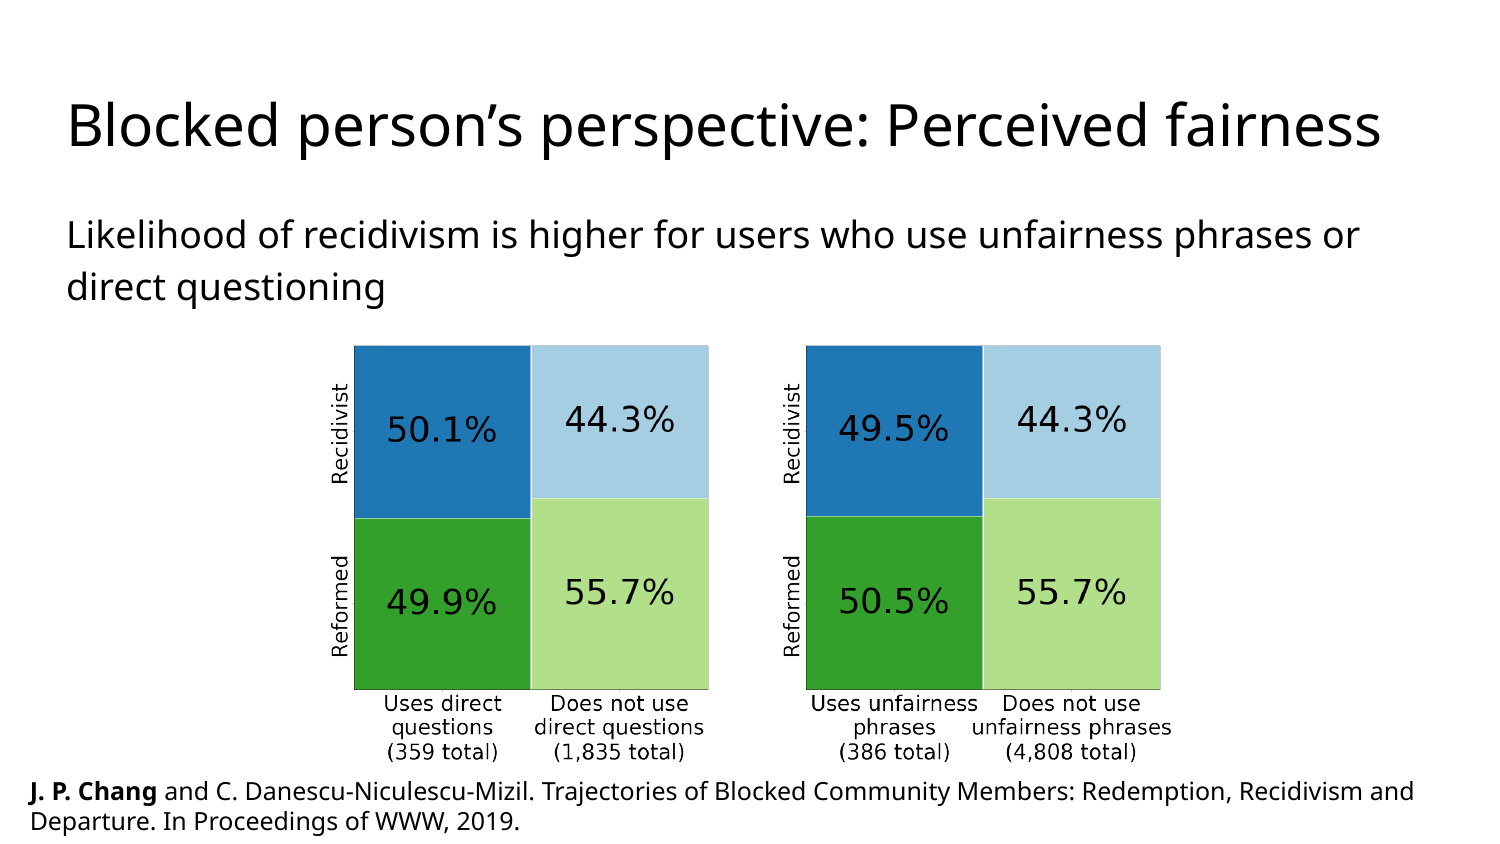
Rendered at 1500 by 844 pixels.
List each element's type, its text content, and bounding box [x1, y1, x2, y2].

text_box J. P. Chang and C. Danescu-Niculescu-Mizil. Trajectories of Blocked Community Members: Redemption, Recidivism and Departure. In Proceedings of WWW, 2019. [14, 760, 1480, 834]
picture [325, 340, 713, 760]
title Blocked person’s perspective: Perceived fairness [51, 72, 1449, 167]
list Likelihood of recidivism is higher for users who use unfairness phrases or direct questioning [51, 189, 1449, 750]
picture [777, 340, 1175, 760]
